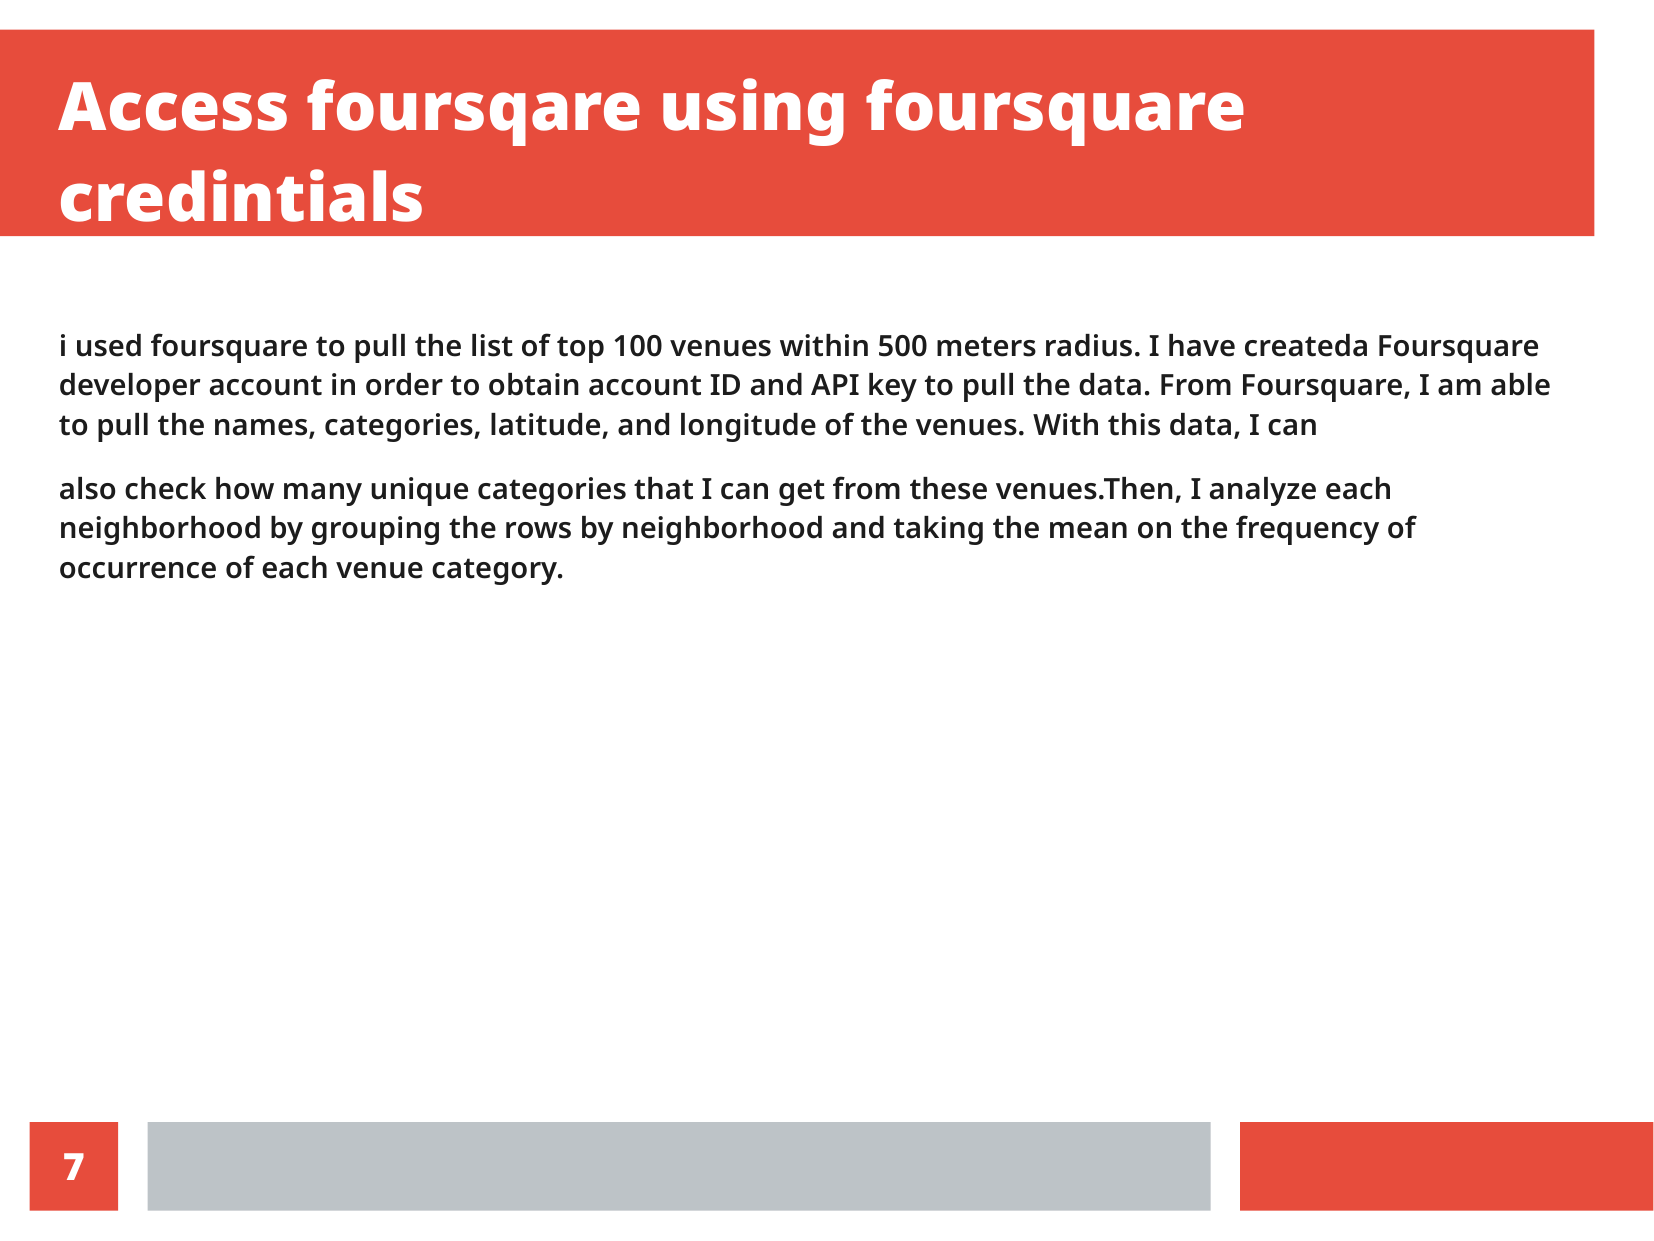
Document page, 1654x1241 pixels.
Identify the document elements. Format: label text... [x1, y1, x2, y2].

title Access foursqare using foursquare credintials [59, 59, 1595, 207]
list i used foursquare to pull the list of top 100 venues within 500 meters radius. I have createda Foursquare developer account in order to obtain account ID and API key to pull the data. From Foursquare, I am able to pull the names, categories, latitude, and longitude of the venues. With this data, I can also check how many unique categories that I can get from these venues.Then, I analyze each neighborhood by grouping the rows by neighborhood and taking the mean on the frequency of occurrence of each venue category. [59, 324, 1565, 1093]
